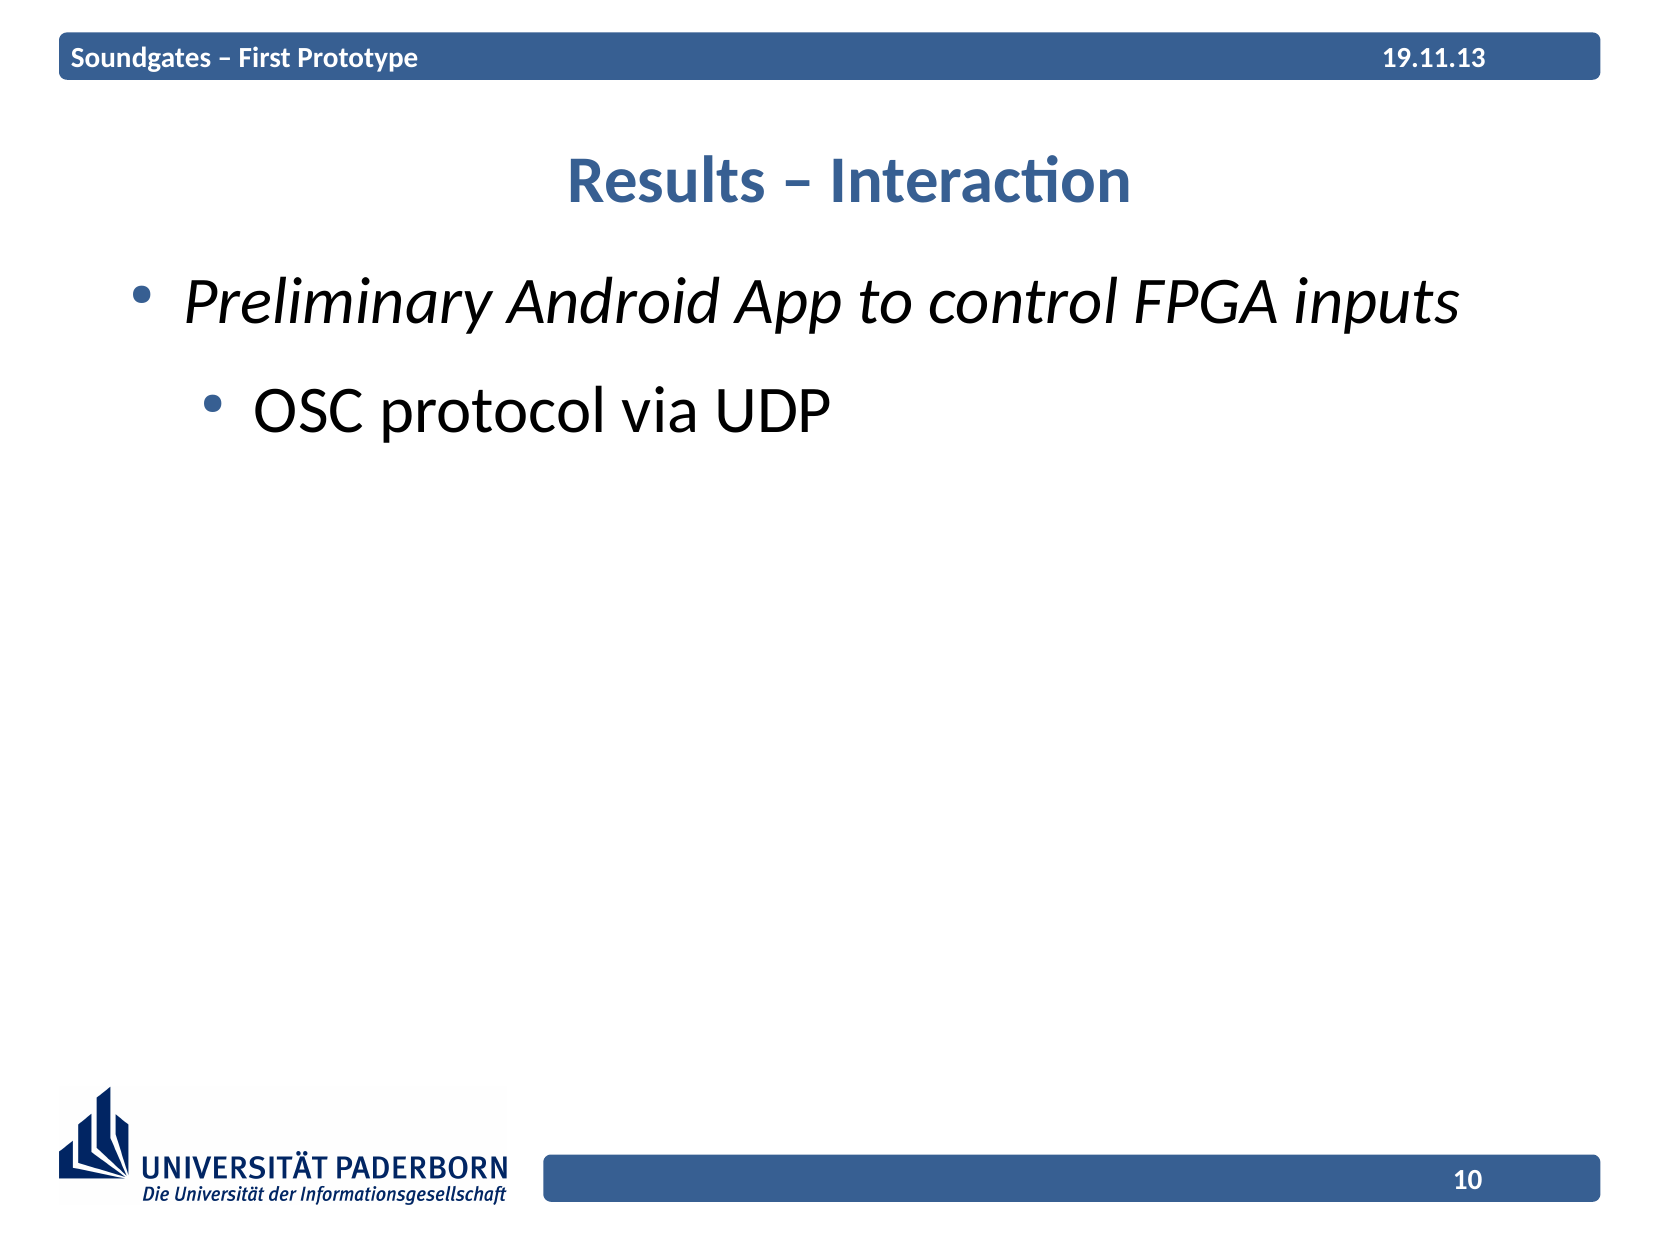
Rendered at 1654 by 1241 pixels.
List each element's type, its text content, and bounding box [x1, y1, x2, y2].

text_box Soundgates – First Prototype [70, 32, 1359, 80]
text_box Results – Interaction [94, 123, 1607, 227]
picture [59, 1086, 507, 1205]
text_box <number> [1452, 1154, 1583, 1202]
text_box Preliminary Android App to control FPGA inputs OSC protocol via UDP [94, 256, 1607, 384]
text_box 19.11.13 [1381, 32, 1583, 80]
